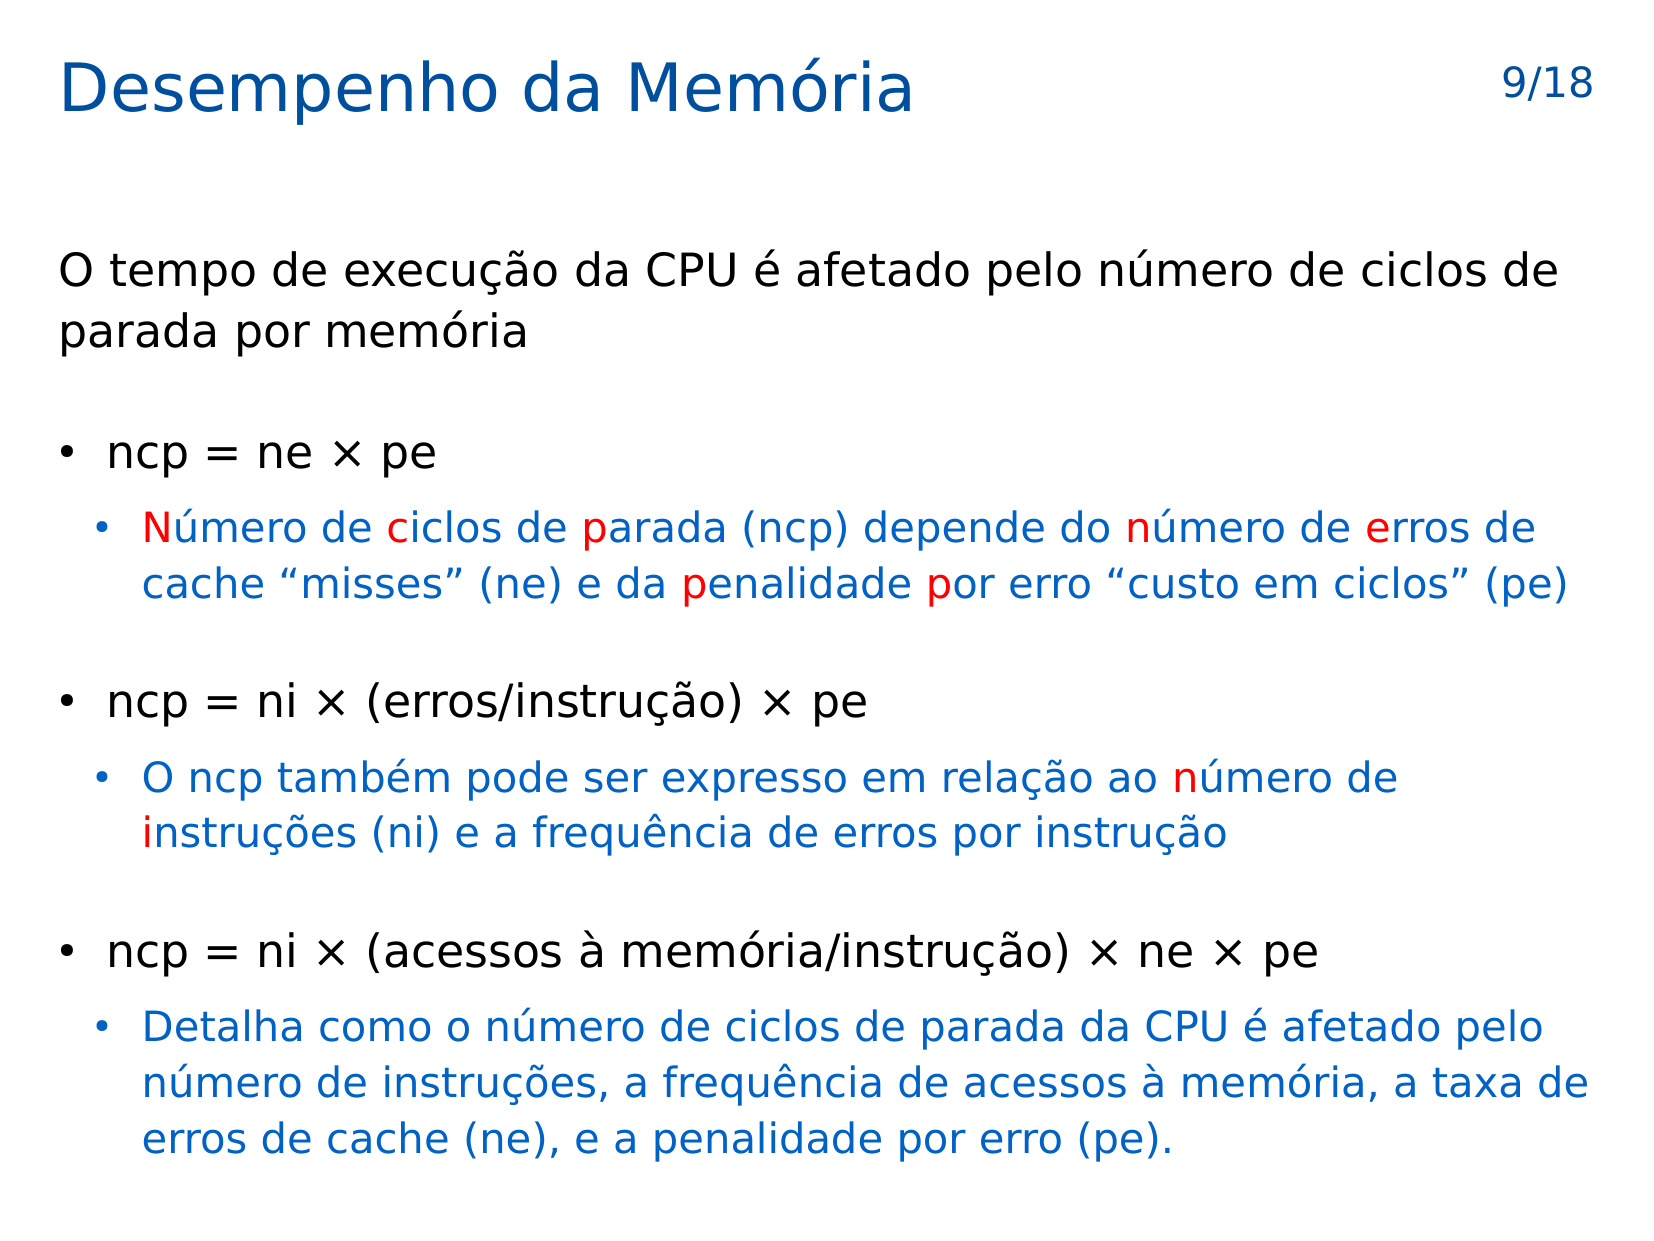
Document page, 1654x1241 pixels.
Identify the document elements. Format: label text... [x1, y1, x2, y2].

list O tempo de execução da CPU é afetado pelo número de ciclos de parada por memória ncp = ne × pe Número de ciclos de parada (ncp) depende do número de erros de cache “misses” (ne) e da penalidade por erro “custo em ciclos” (pe) ncp = ni × (erros/instrução) × pe O ncp também pode ser expresso em relação ao número de instruções (ni) e a frequência de erros por instrução ncp = ni × (acessos à memória/instrução) × ne × pe Detalha como o número de ciclos de parada da CPU é afetado pelo número de instruções, a frequência de acessos à memória, a taxa de erros de cache (ne), e a penalidade por erro (pe). [59, 236, 1595, 1211]
title Desempenho da Memória [59, 29, 1625, 148]
